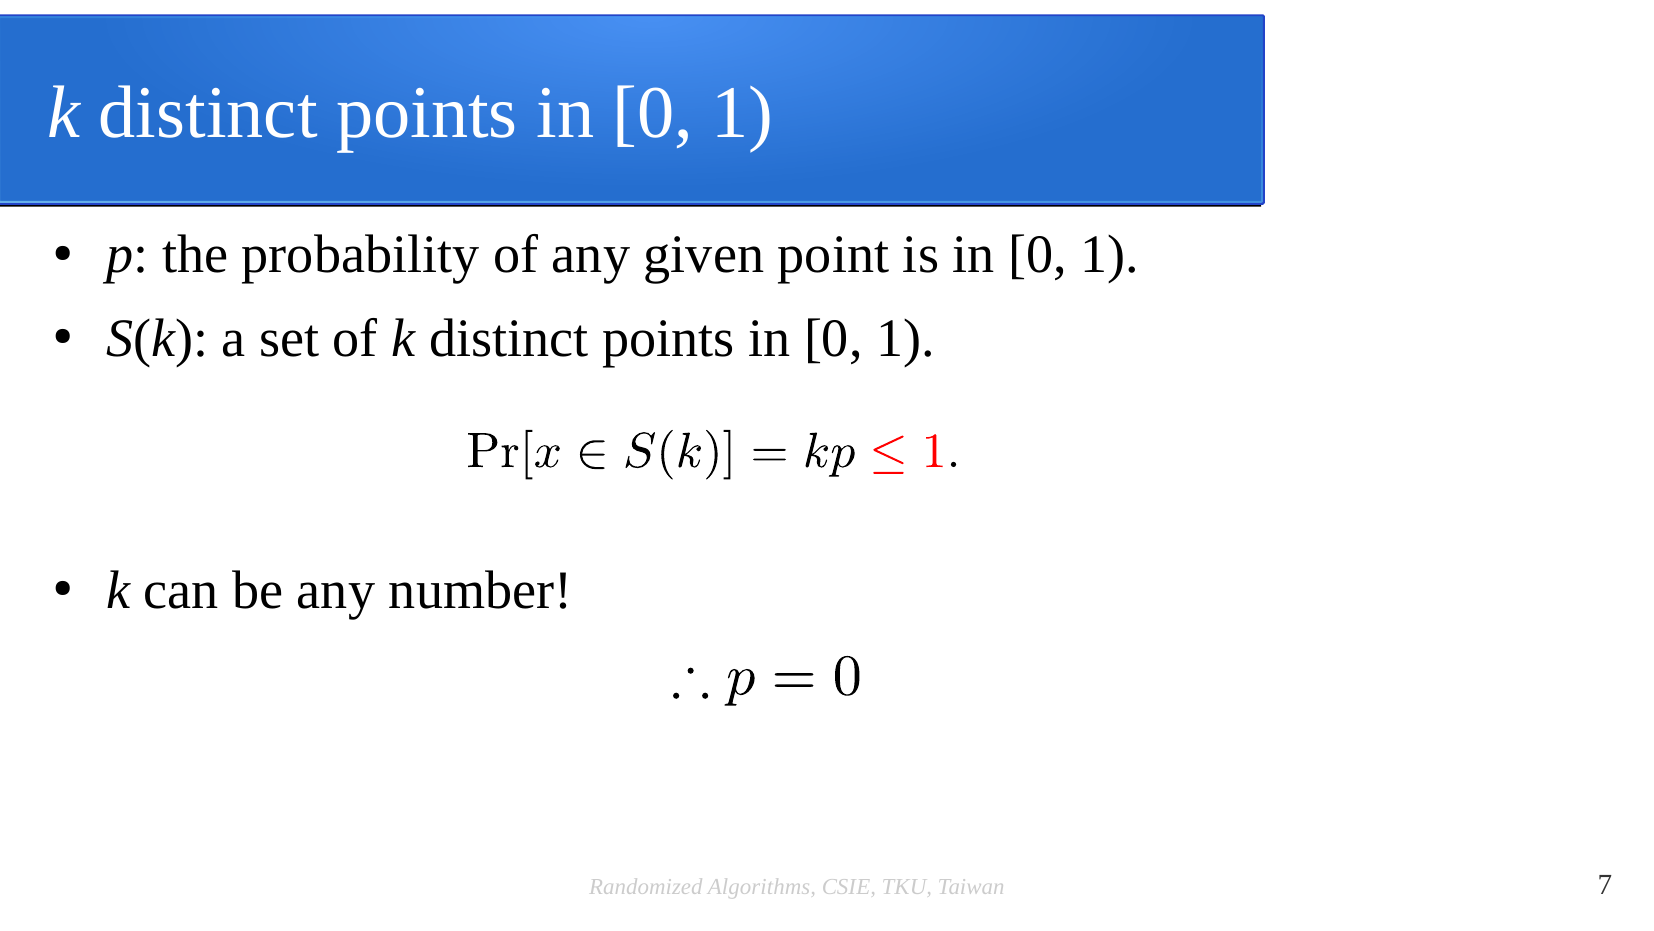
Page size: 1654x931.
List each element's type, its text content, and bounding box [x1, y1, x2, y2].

picture [671, 655, 860, 706]
title k distinct points in [0, 1) [47, 35, 1199, 189]
list p: the probability of any given point is in [0, 1). S(k): a set of k distinct points in [0, 1). k can be any number! [35, 224, 1524, 764]
picture [466, 429, 957, 480]
